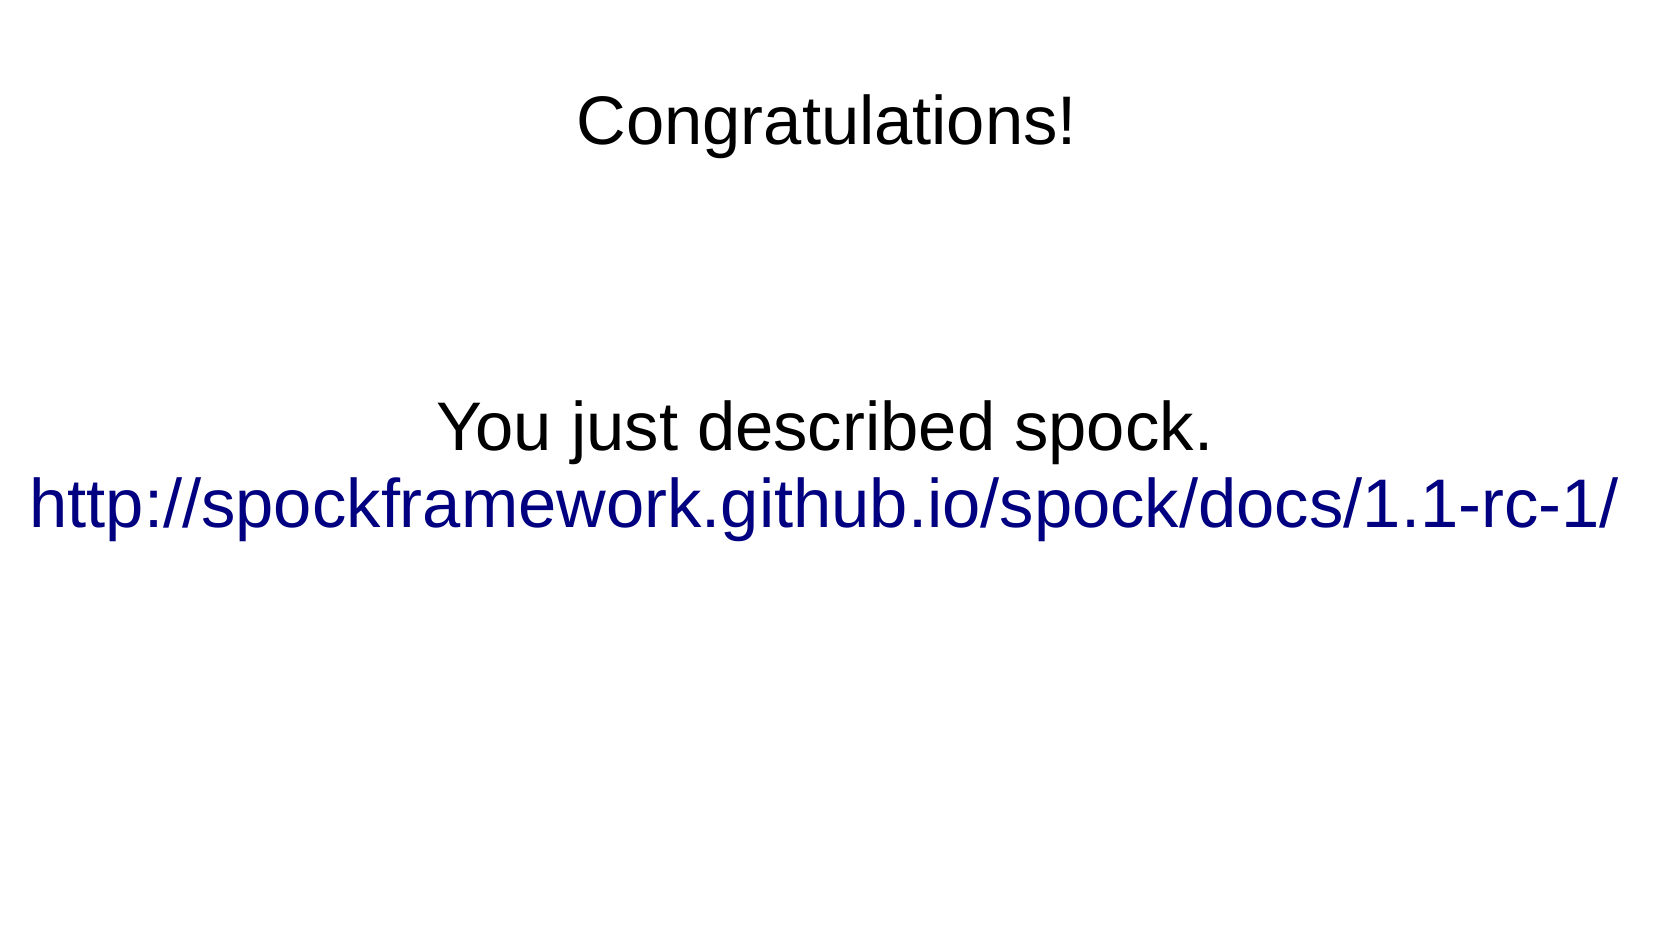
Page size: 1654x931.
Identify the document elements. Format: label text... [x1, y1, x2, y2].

title Congratulations! [82, 42, 1571, 199]
title You just described spock. http://spockframework.github.io/spock/docs/1.1-rc-1/ [15, 349, 1636, 581]
